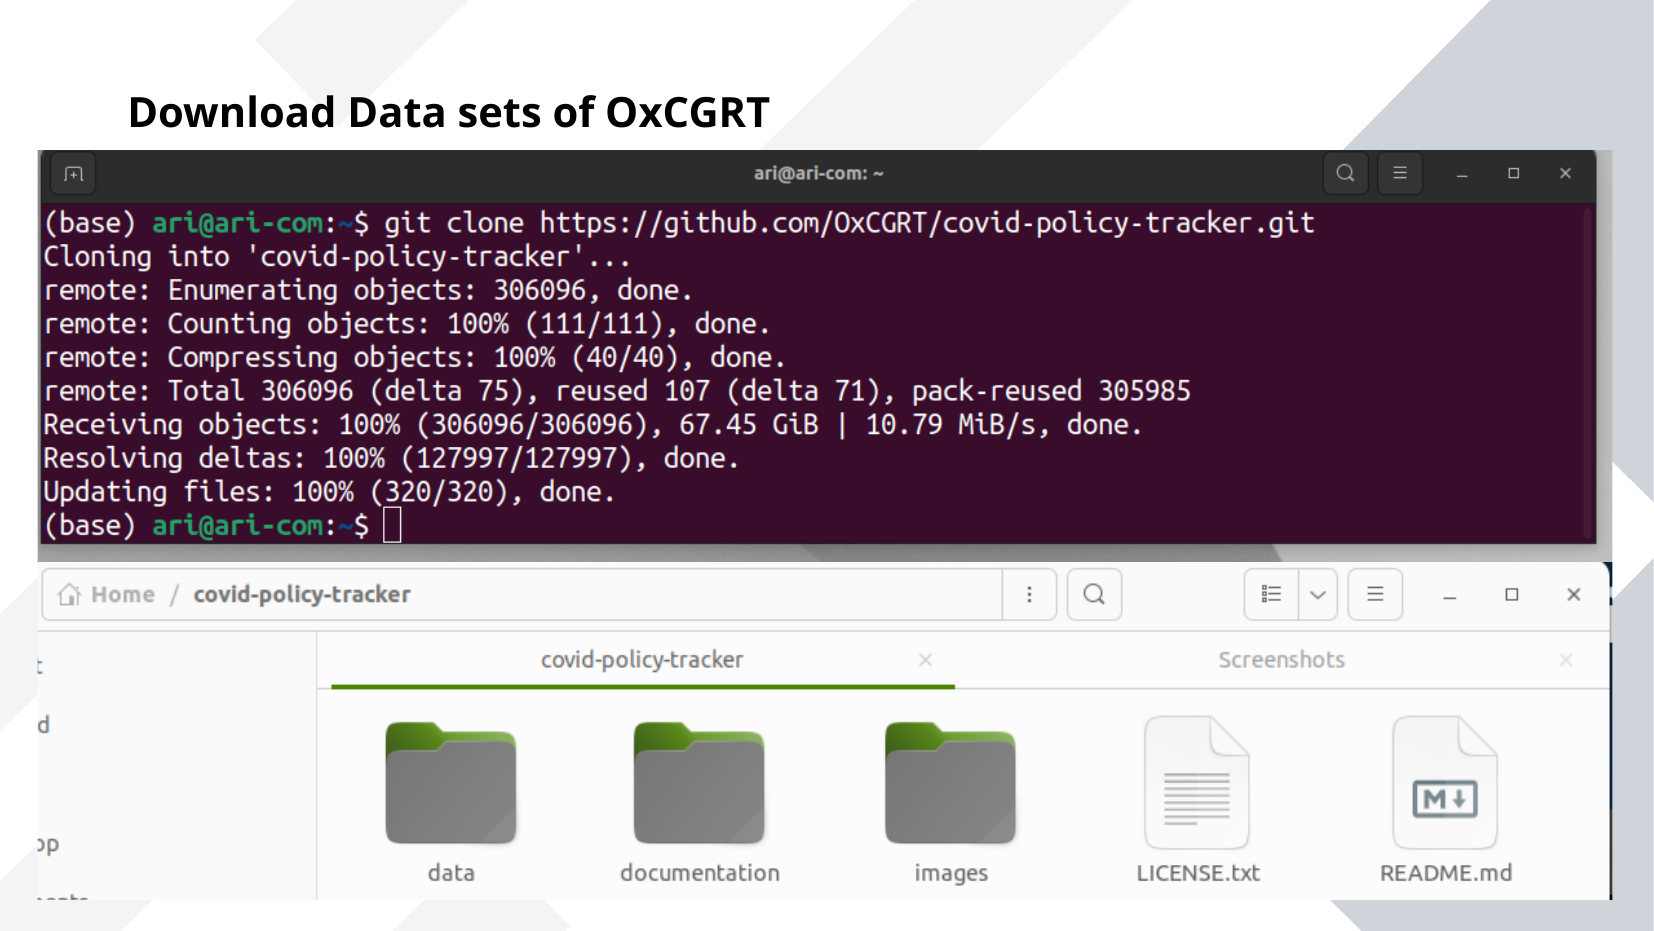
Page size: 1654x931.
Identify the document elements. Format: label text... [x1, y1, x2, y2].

text_box Download Data sets of OxCGRT [112, 75, 1156, 150]
picture [37, 150, 1613, 900]
